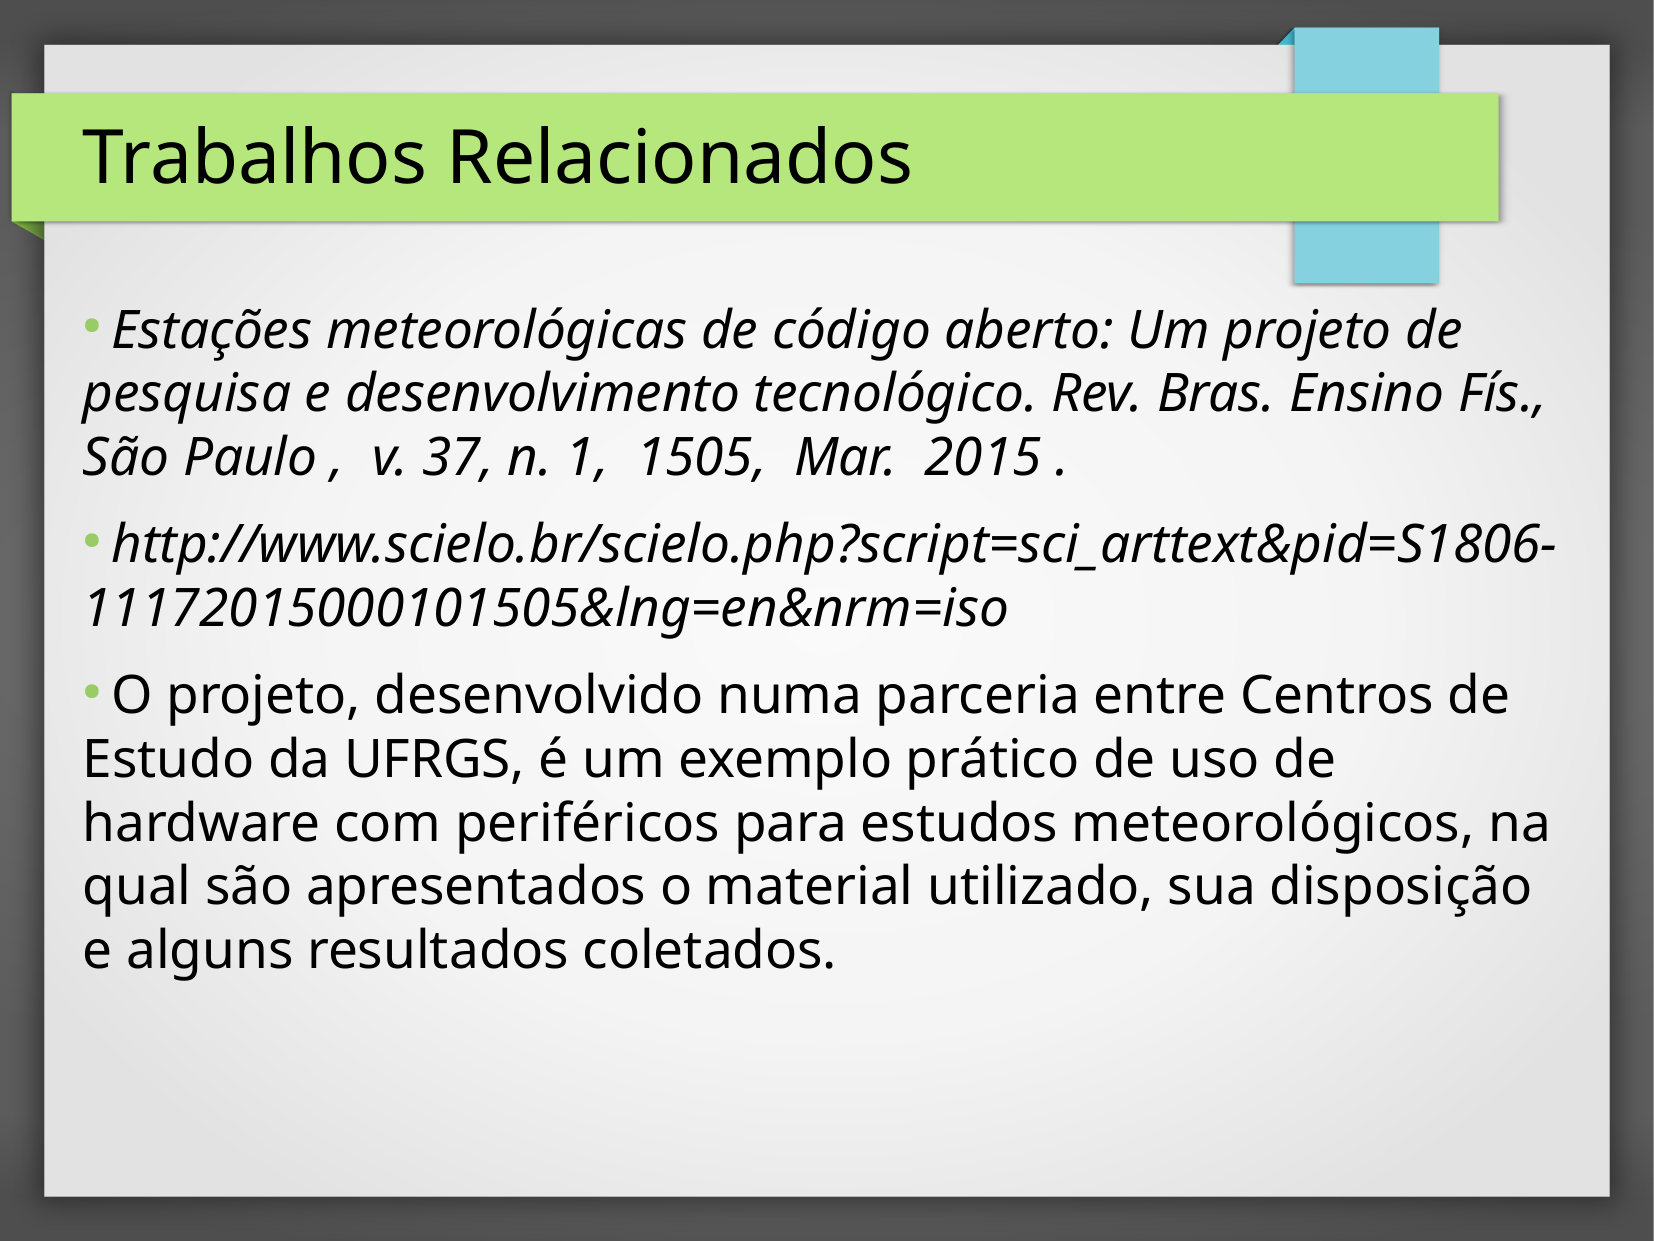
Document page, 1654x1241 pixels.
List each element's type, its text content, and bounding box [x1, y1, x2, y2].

list Estações meteorológicas de código aberto: Um projeto de pesquisa e desenvolvimento tecnológico. Rev. Bras. Ensino Fís., São Paulo , v. 37, n. 1, 1505, Mar. 2015 . http://www.scielo.br/scielo.php?script=sci_arttext&pid=S1806-11172015000101505&lng=en&nrm=iso O projeto, desenvolvido numa parceria entre Centros de Estudo da UFRGS, é um exemplo prático de uso de hardware com periféricos para estudos meteorológicos, na qual são apresentados o material utilizado, sua disposição e alguns resultados coletados. [82, 295, 1571, 1015]
title Trabalhos Relacionados [82, 94, 1264, 213]
